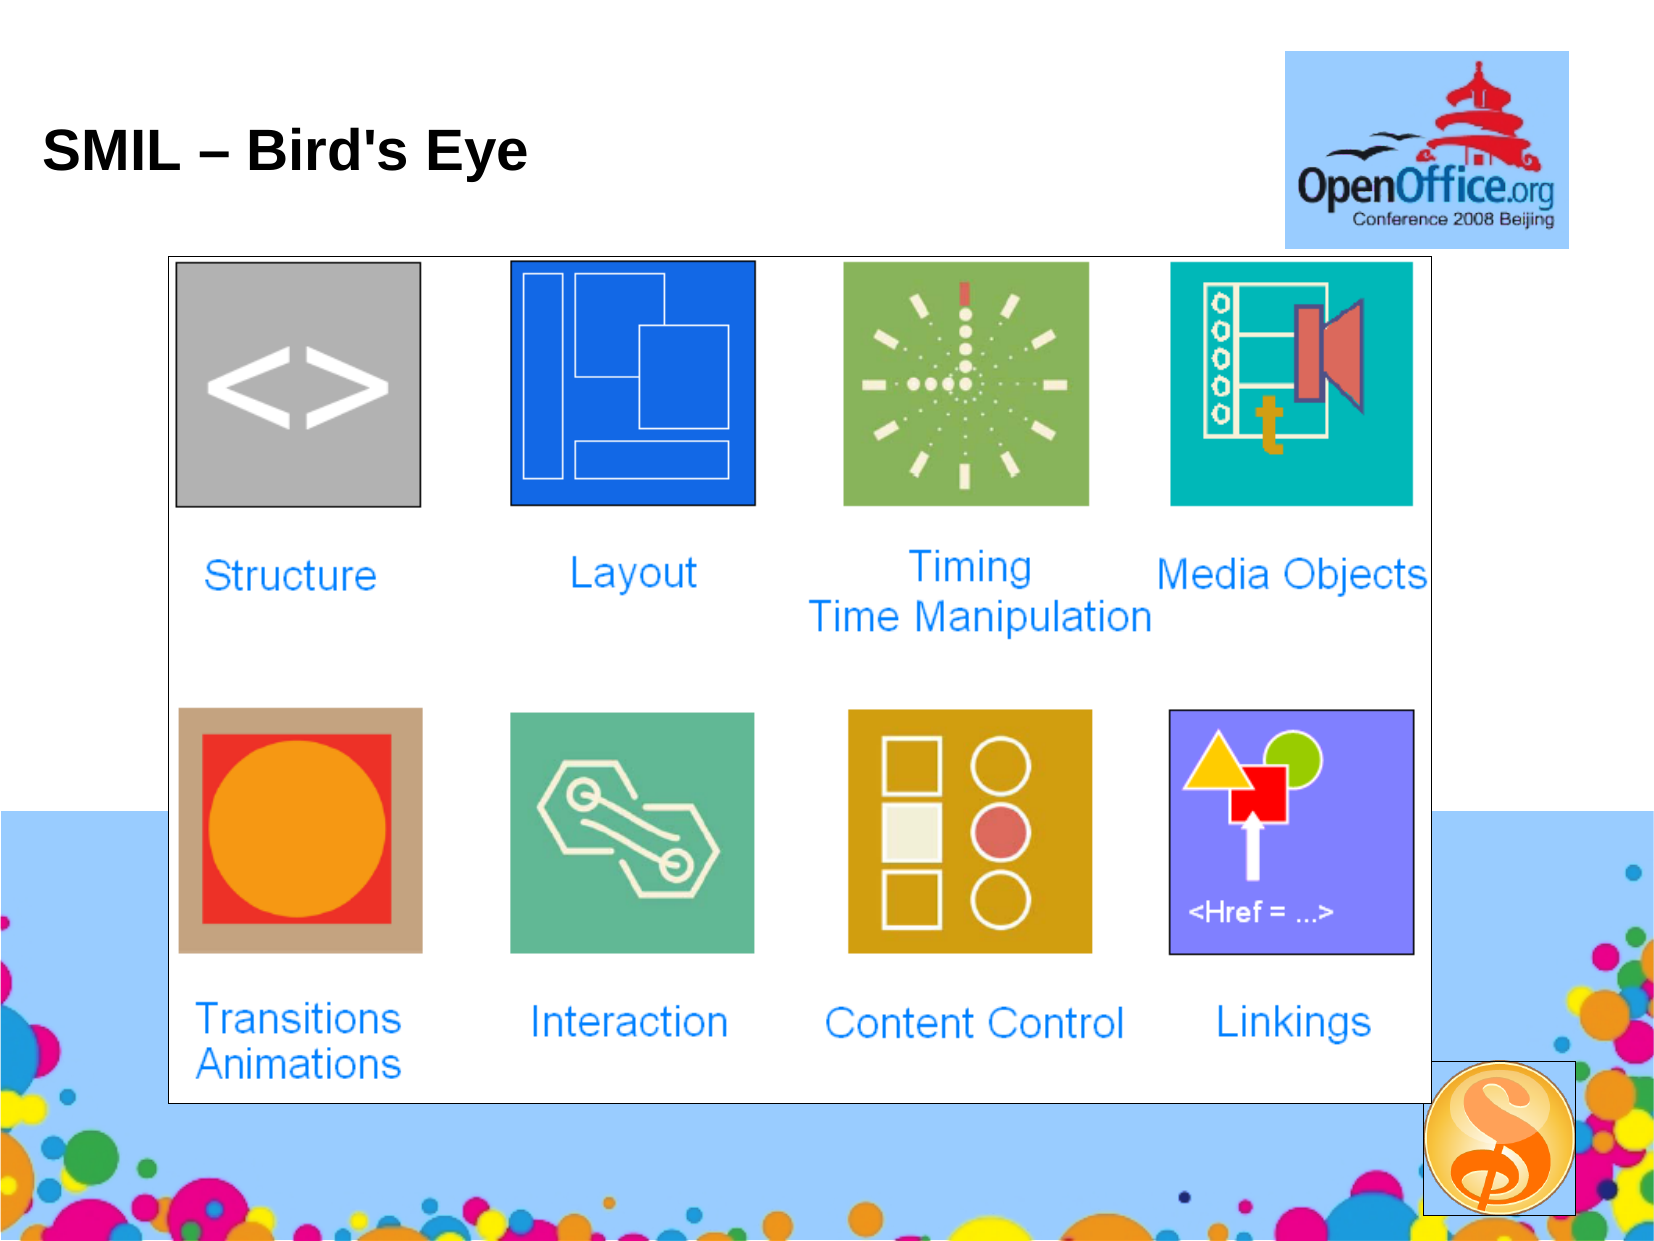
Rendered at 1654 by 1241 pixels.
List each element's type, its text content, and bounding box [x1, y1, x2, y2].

picture [1285, 51, 1569, 112]
picture [0, 256, 1654, 1241]
title SMIL – Bird's Eye [27, 112, 1654, 203]
picture [1285, 203, 1569, 250]
